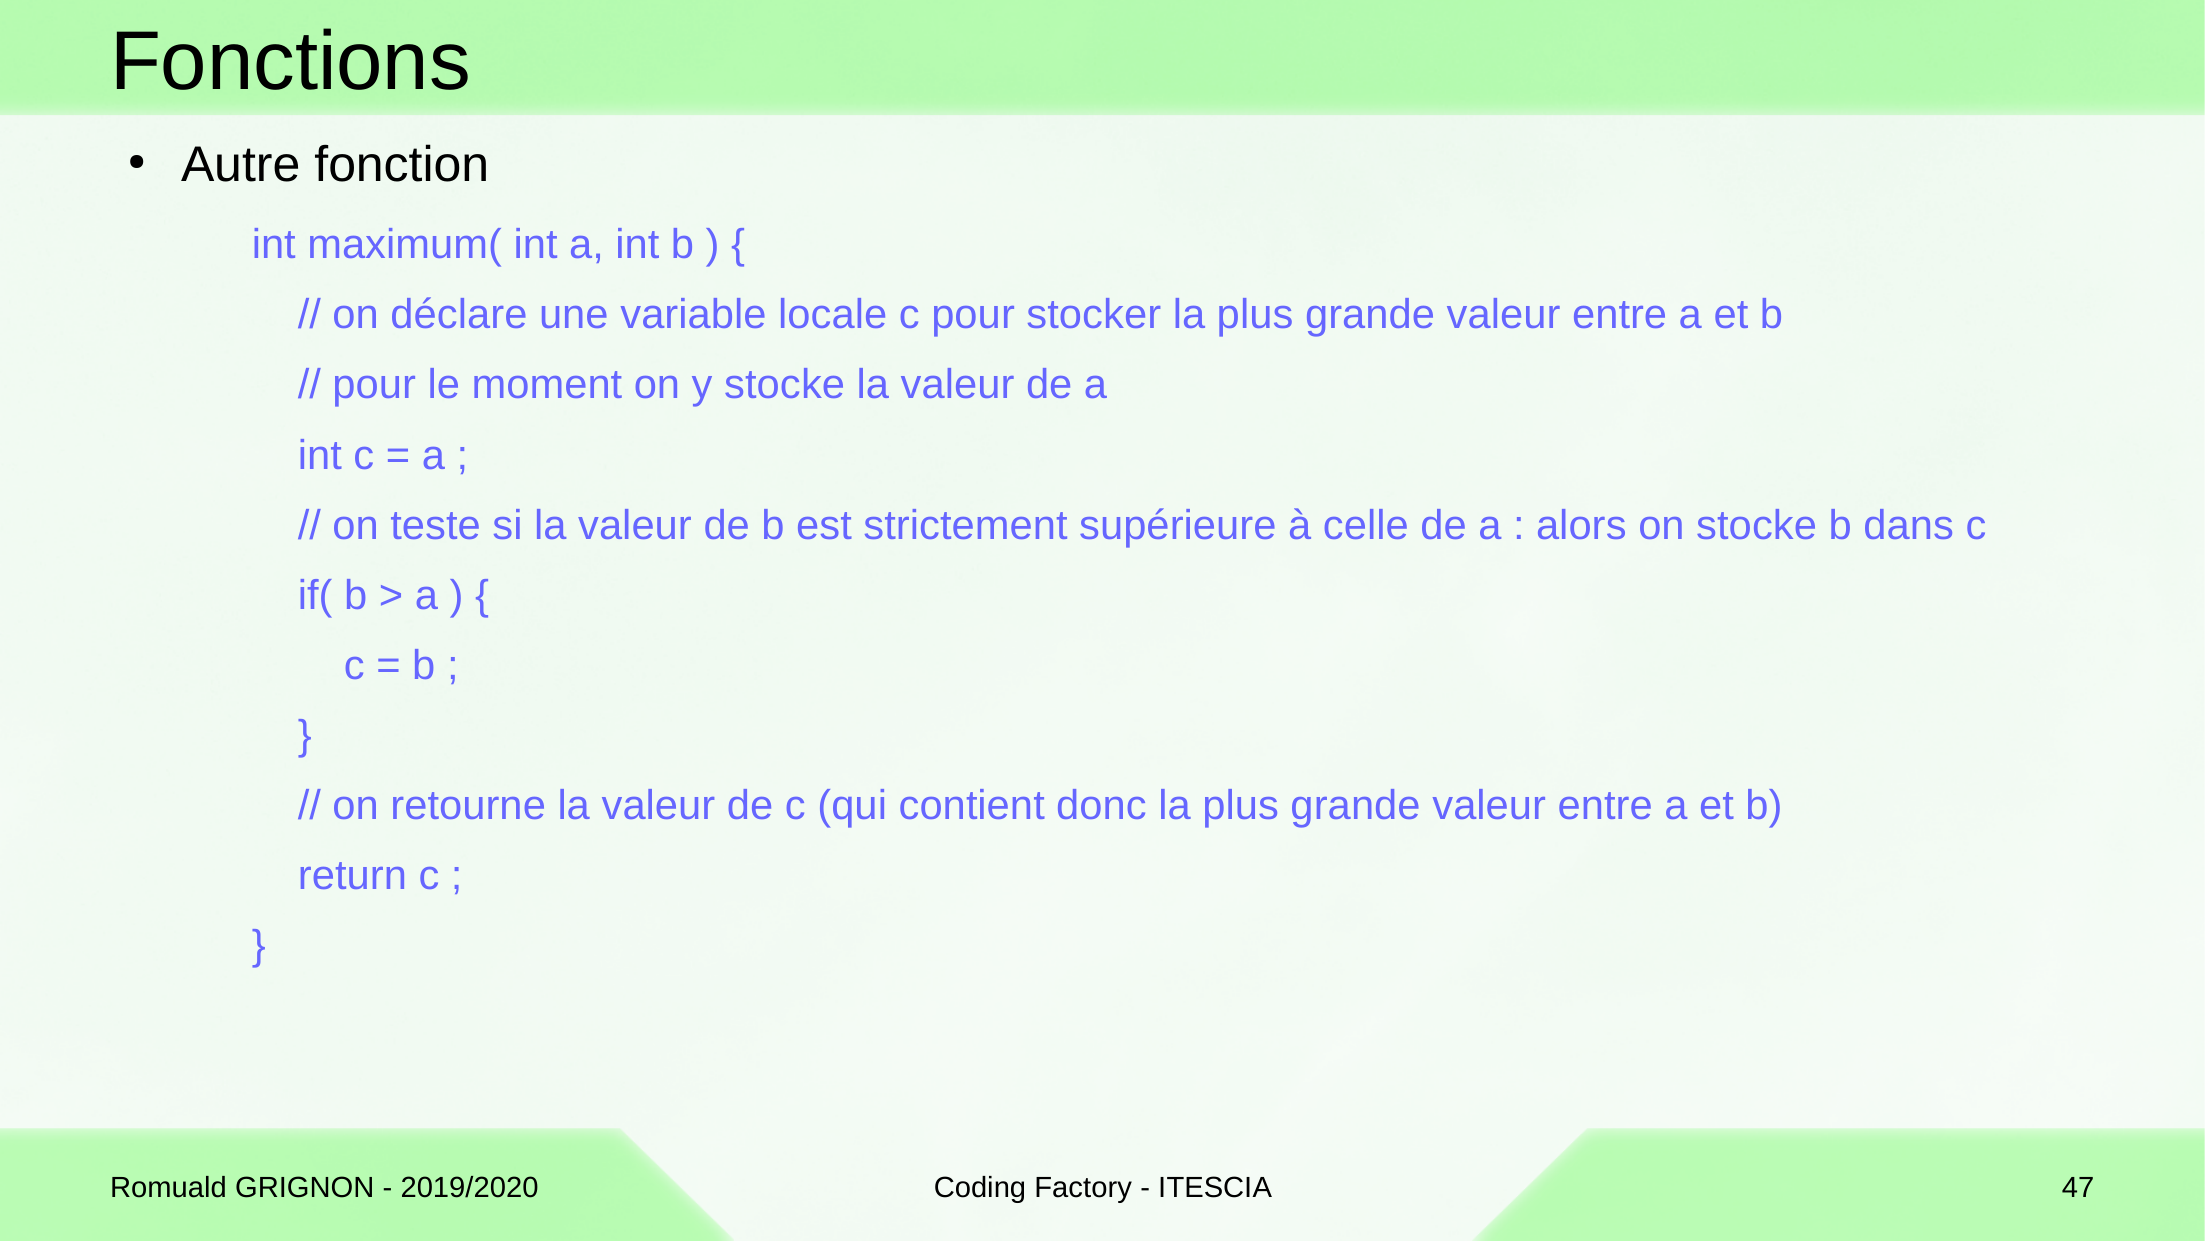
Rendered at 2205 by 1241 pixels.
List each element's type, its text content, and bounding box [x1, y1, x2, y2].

list Autre fonction int maximum( int a, int b ) { // on déclare une variable locale c pour stocker la plus grande valeur entre a et b // pour le moment on y stocke la valeur de a int c = a ; // on teste si la valeur de b est strictement supérieure à celle de a : alors on stocke b dans c if( b > a ) { c = b ; } // on retourne la valeur de c (qui contient donc la plus grande valeur entre a et b) return c ; } [110, 206, 2095, 972]
title Fonctions [110, 49, 2095, 206]
picture [0, 0, 2205, 1241]
